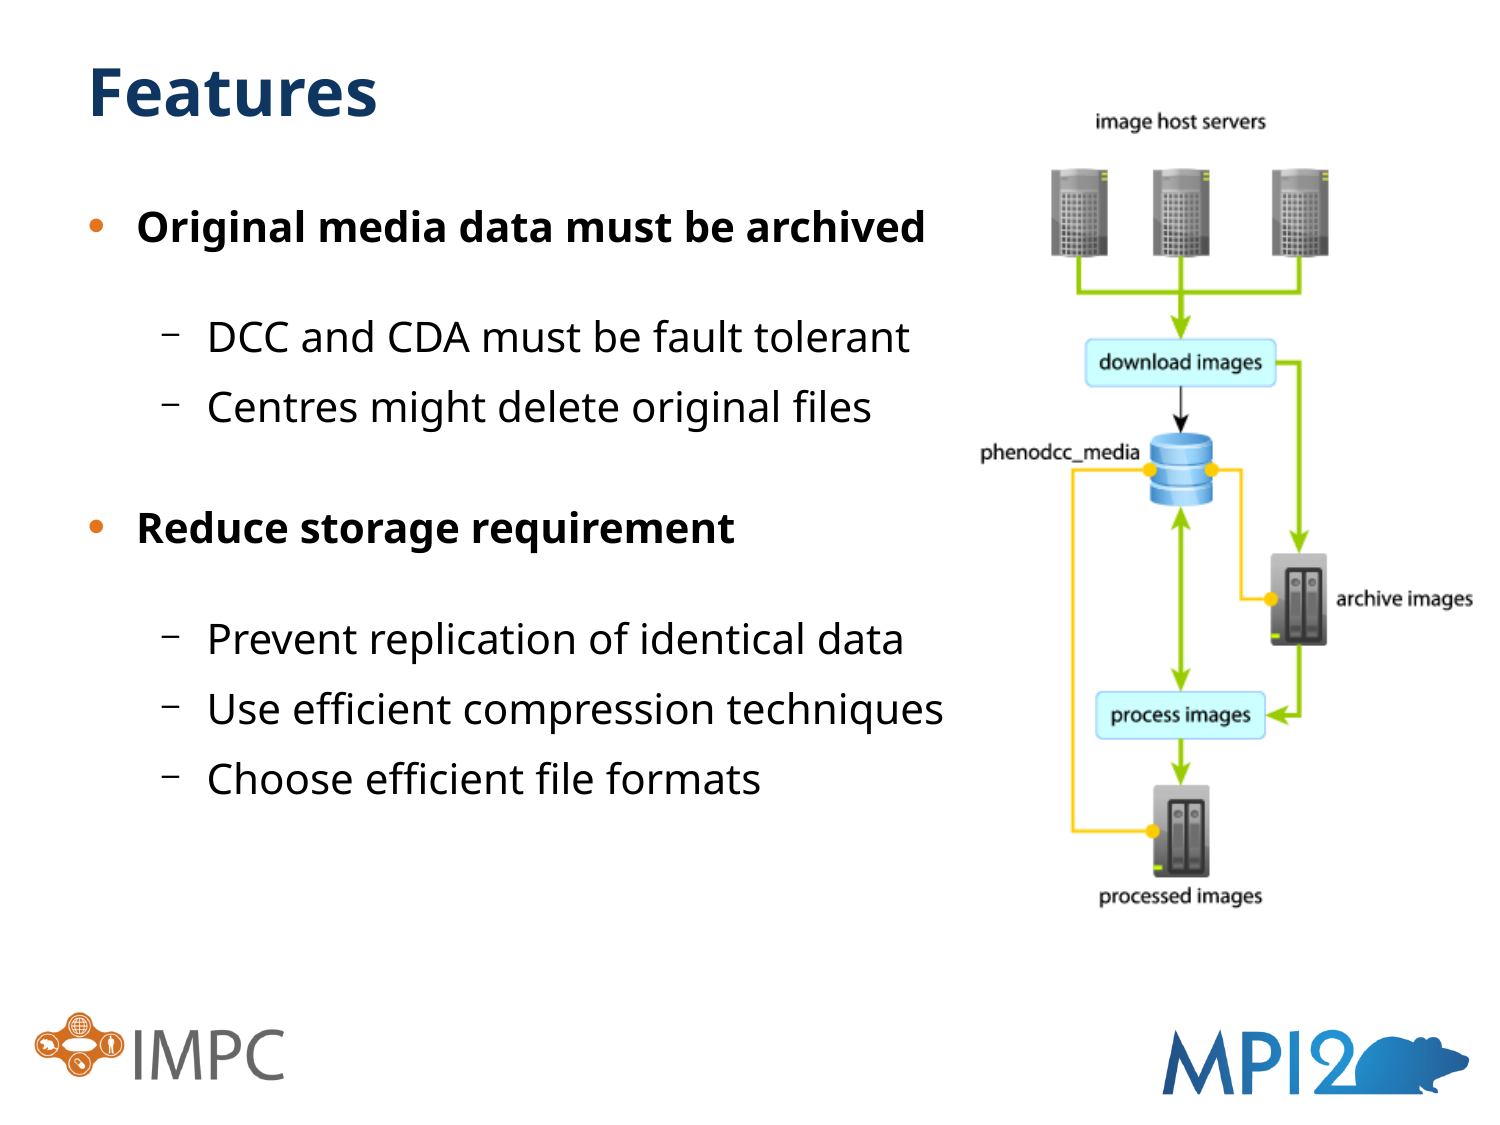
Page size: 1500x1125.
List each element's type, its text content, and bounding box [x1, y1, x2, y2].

list Original media data must be archived DCC and CDA must be fault tolerant Centres might delete original files Reduce storage requirement Prevent replication of identical data Use efficient compression techniques Choose efficient file formats [87, 200, 953, 914]
picture [30, 1007, 291, 1082]
picture [1156, 1027, 1470, 1096]
title Features [87, 50, 1425, 175]
picture [953, 84, 1500, 934]
